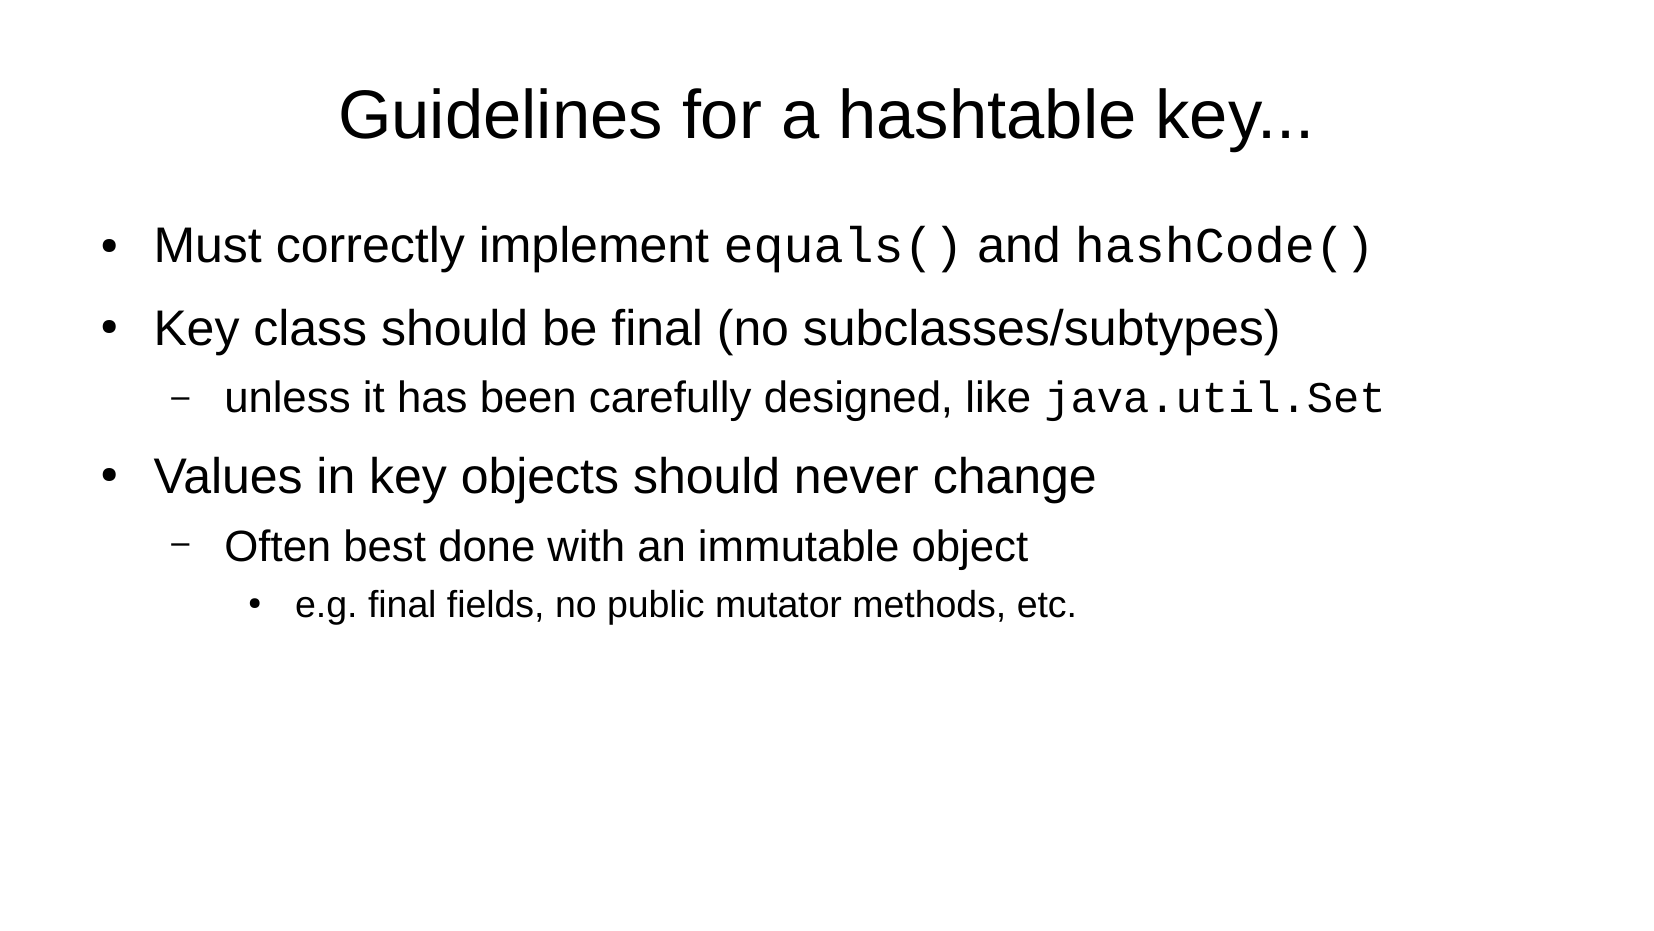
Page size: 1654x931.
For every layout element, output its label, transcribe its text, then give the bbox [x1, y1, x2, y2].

list Must correctly implement equals() and hashCode() Key class should be final (no subclasses/subtypes) unless it has been carefully designed, like java.util.Set Values in key objects should never change Often best done with an immutable object e.g. final fields, no public mutator methods, etc. [82, 217, 1571, 758]
title Guidelines for a hashtable key... [82, 37, 1571, 193]
